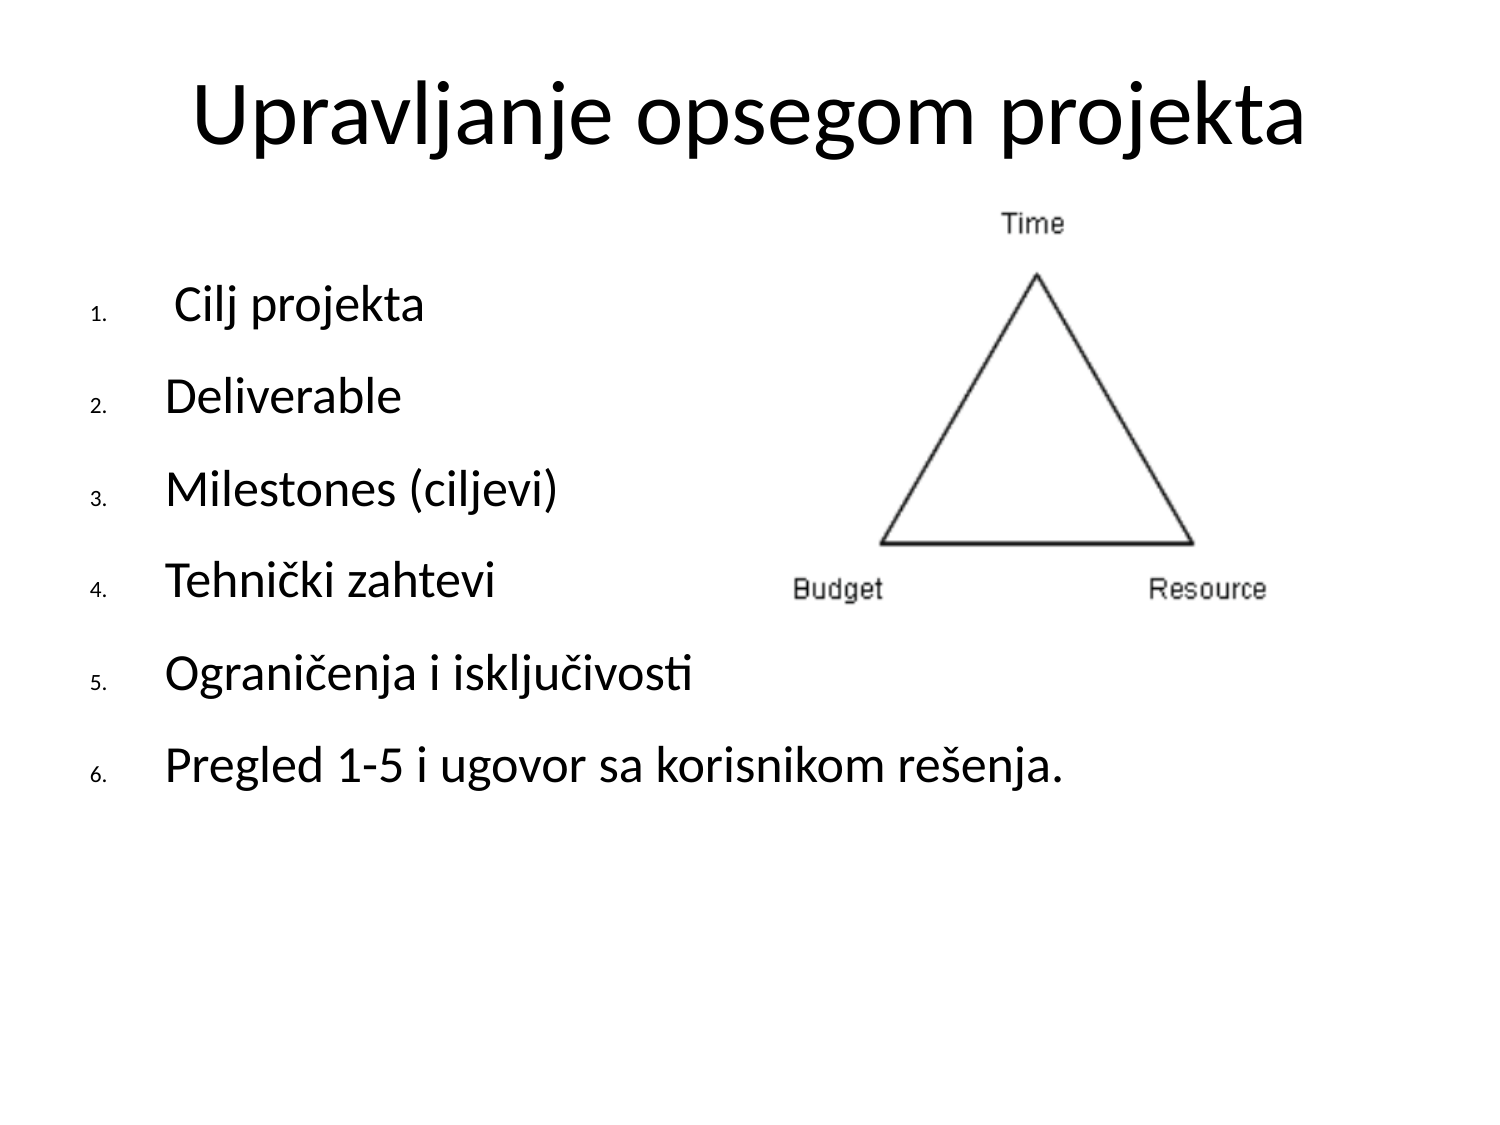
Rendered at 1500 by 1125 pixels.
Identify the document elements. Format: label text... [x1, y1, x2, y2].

picture [774, 199, 1293, 624]
title Upravljanje opsegom projekta [75, 45, 1425, 233]
list Cilj projekta Deliverable Milestones (ciljevi) Tehnički zahtevi Ograničenja i isključivosti Pregled 1-5 i ugovor sa korisnikom rešenja. [75, 262, 1425, 1005]
